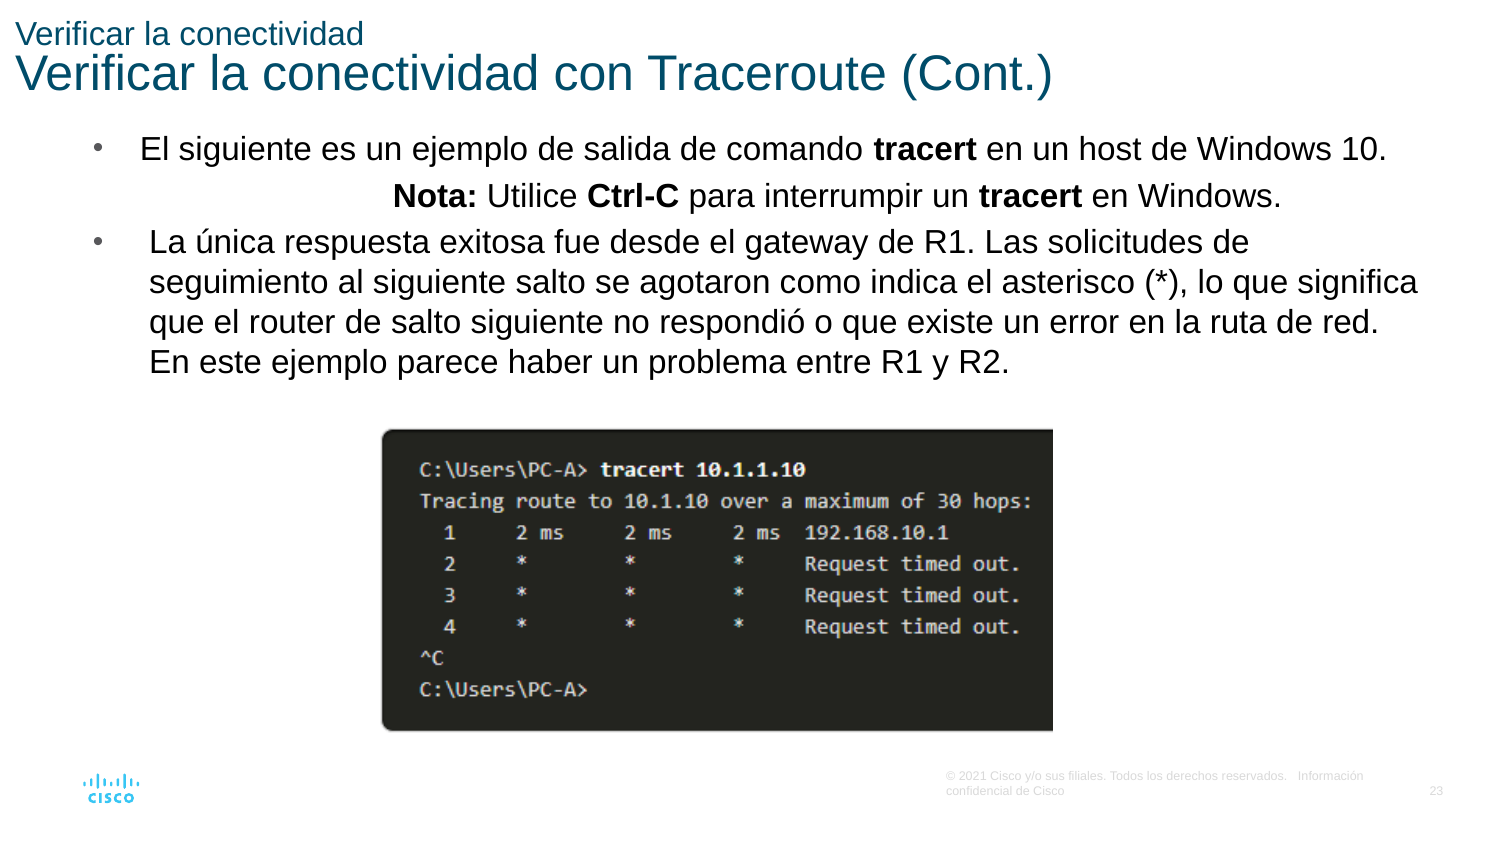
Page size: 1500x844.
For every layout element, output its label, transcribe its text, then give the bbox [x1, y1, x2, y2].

picture [373, 422, 1053, 739]
title Verificar la conectividad Verificar la conectividad con Traceroute (Cont.) [0, 0, 1369, 121]
list El siguiente es un ejemplo de salida de comando tracert en un host de Windows 10. Nota: Utilice Ctrl-C para interrumpir un tracert en Windows. La única respuesta exitosa fue desde el gateway de R1. Las solicitudes de seguimiento al siguiente salto se agotaron como indica el asterisco (*), lo que significa que el router de salto siguiente no respondió o que existe un error en la ruta de red. En este ejemplo parece haber un problema entre R1 y R2. [77, 120, 1437, 406]
